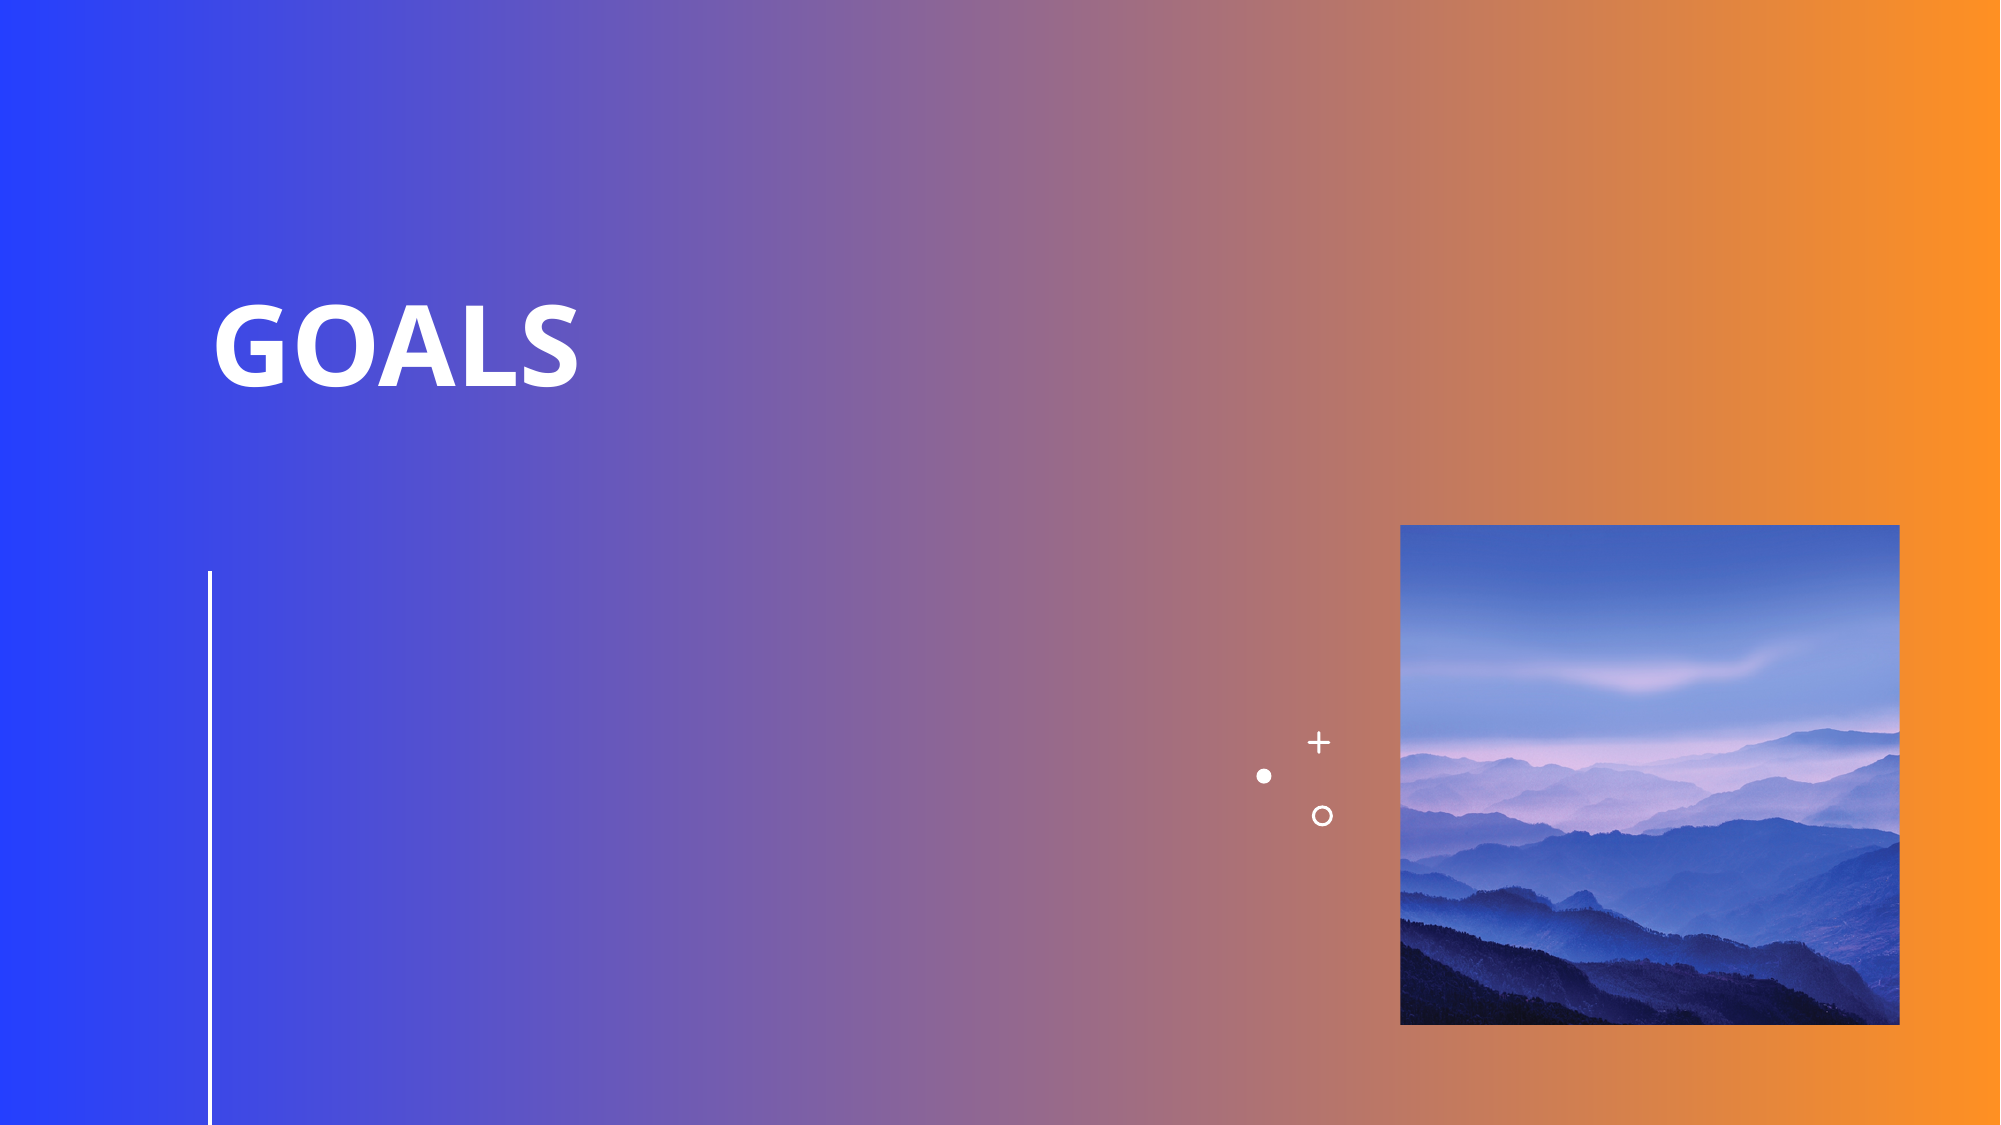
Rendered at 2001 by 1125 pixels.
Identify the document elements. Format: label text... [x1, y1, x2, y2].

picture [1400, 525, 1900, 1026]
title goals [210, 104, 1900, 409]
